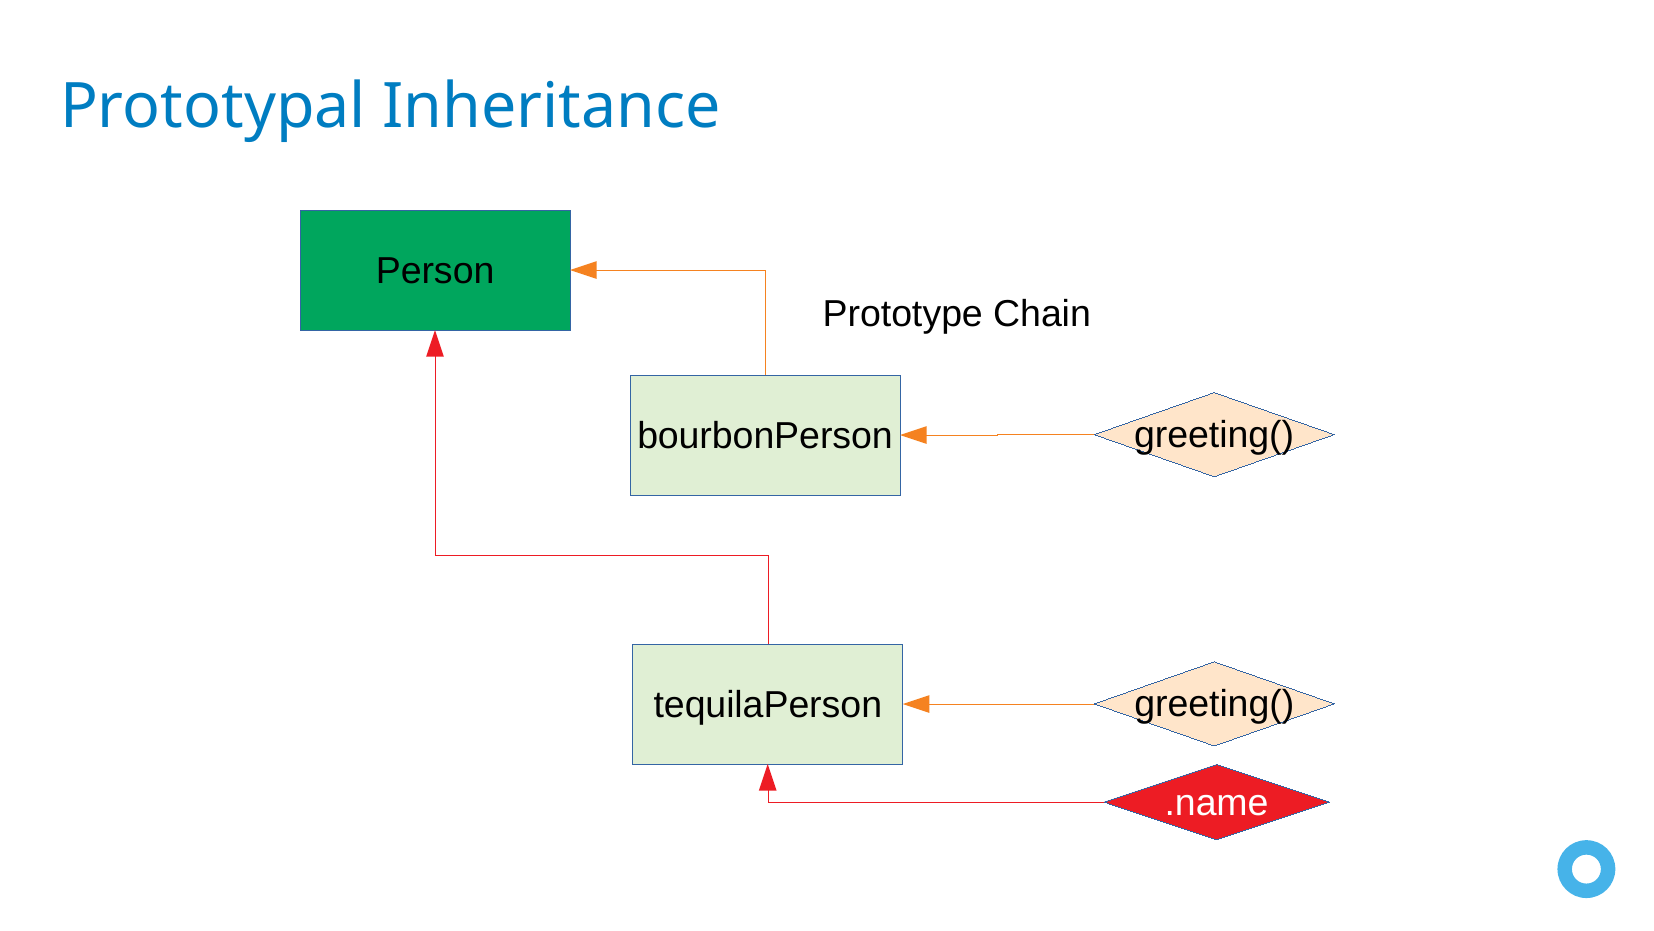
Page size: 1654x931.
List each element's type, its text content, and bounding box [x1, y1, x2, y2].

text_box greeting() [1094, 661, 1335, 746]
text_box Prototype Chain [807, 285, 1106, 342]
text_box Person [300, 210, 571, 331]
text_box .name [1104, 764, 1330, 840]
text_box greeting() [1095, 392, 1335, 477]
list Prototypal Inheritance [45, 57, 1064, 151]
text_box bourbonPerson [630, 375, 901, 496]
text_box tequilaPerson [632, 644, 903, 765]
